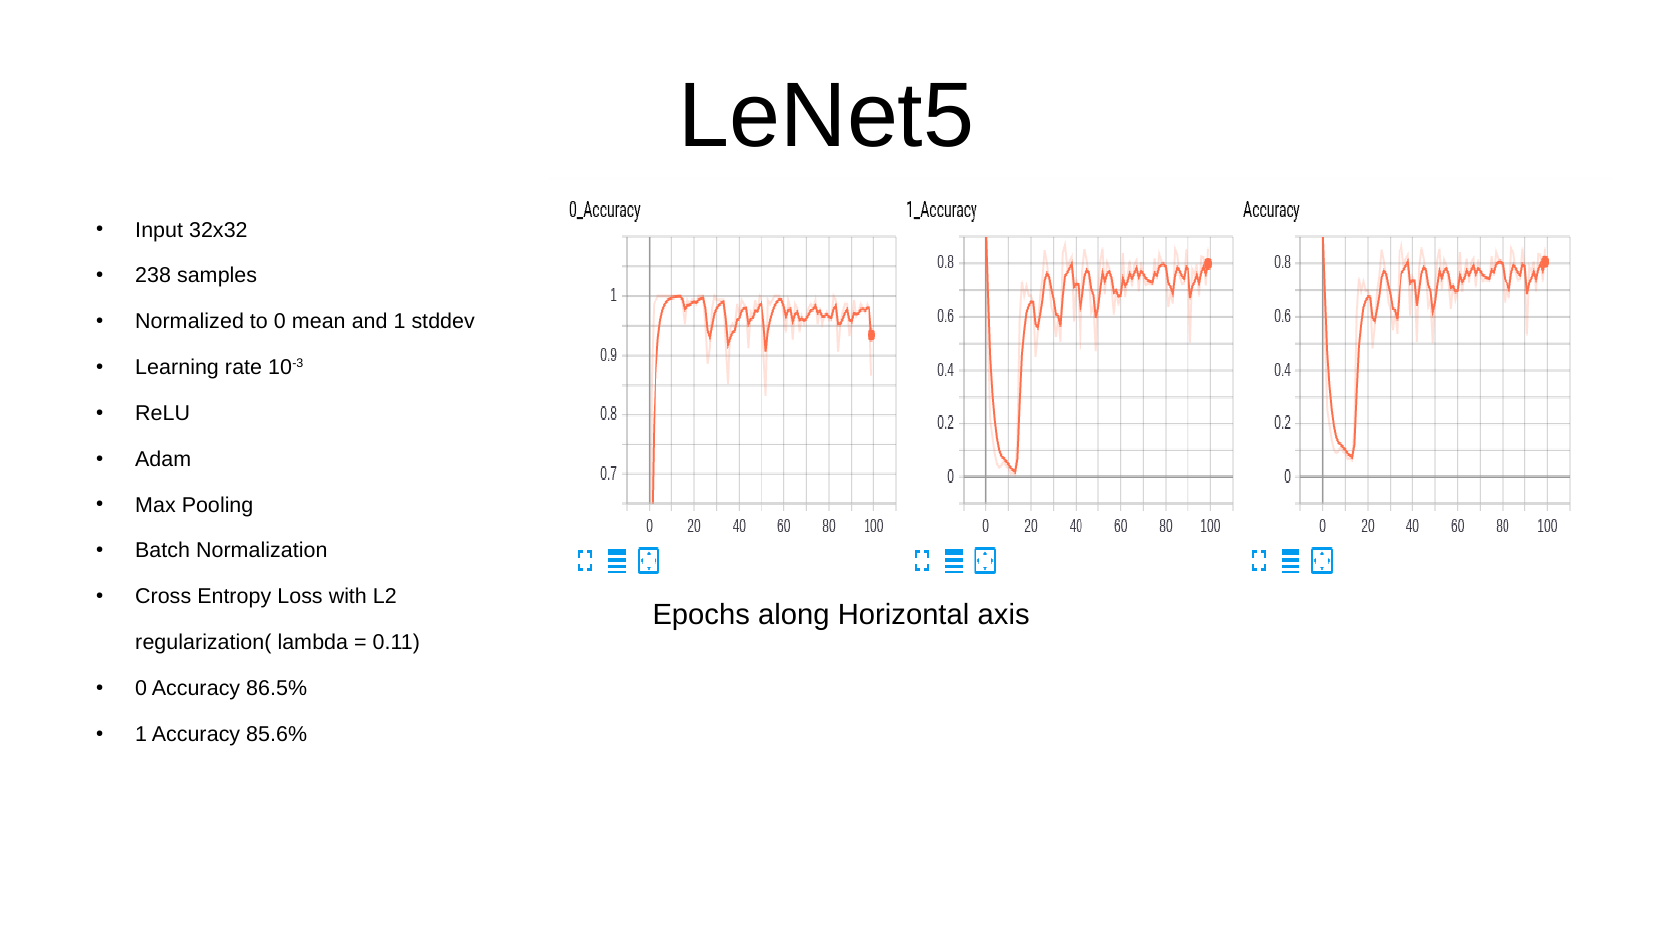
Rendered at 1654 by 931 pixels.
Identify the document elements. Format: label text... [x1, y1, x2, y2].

list Input 32x32 238 samples Normalized to 0 mean and 1 stddev Learning rate 10-3 ReLU Adam Max Pooling Batch Normalization Cross Entropy Loss with L2 regularization( lambda = 0.11) 0 Accuracy 86.5% 1 Accuracy 85.6% [82, 217, 1571, 758]
title LeNet5 [82, 37, 1571, 193]
picture [549, 177, 1613, 600]
text_box Epochs along Horizontal axis [637, 600, 1288, 681]
